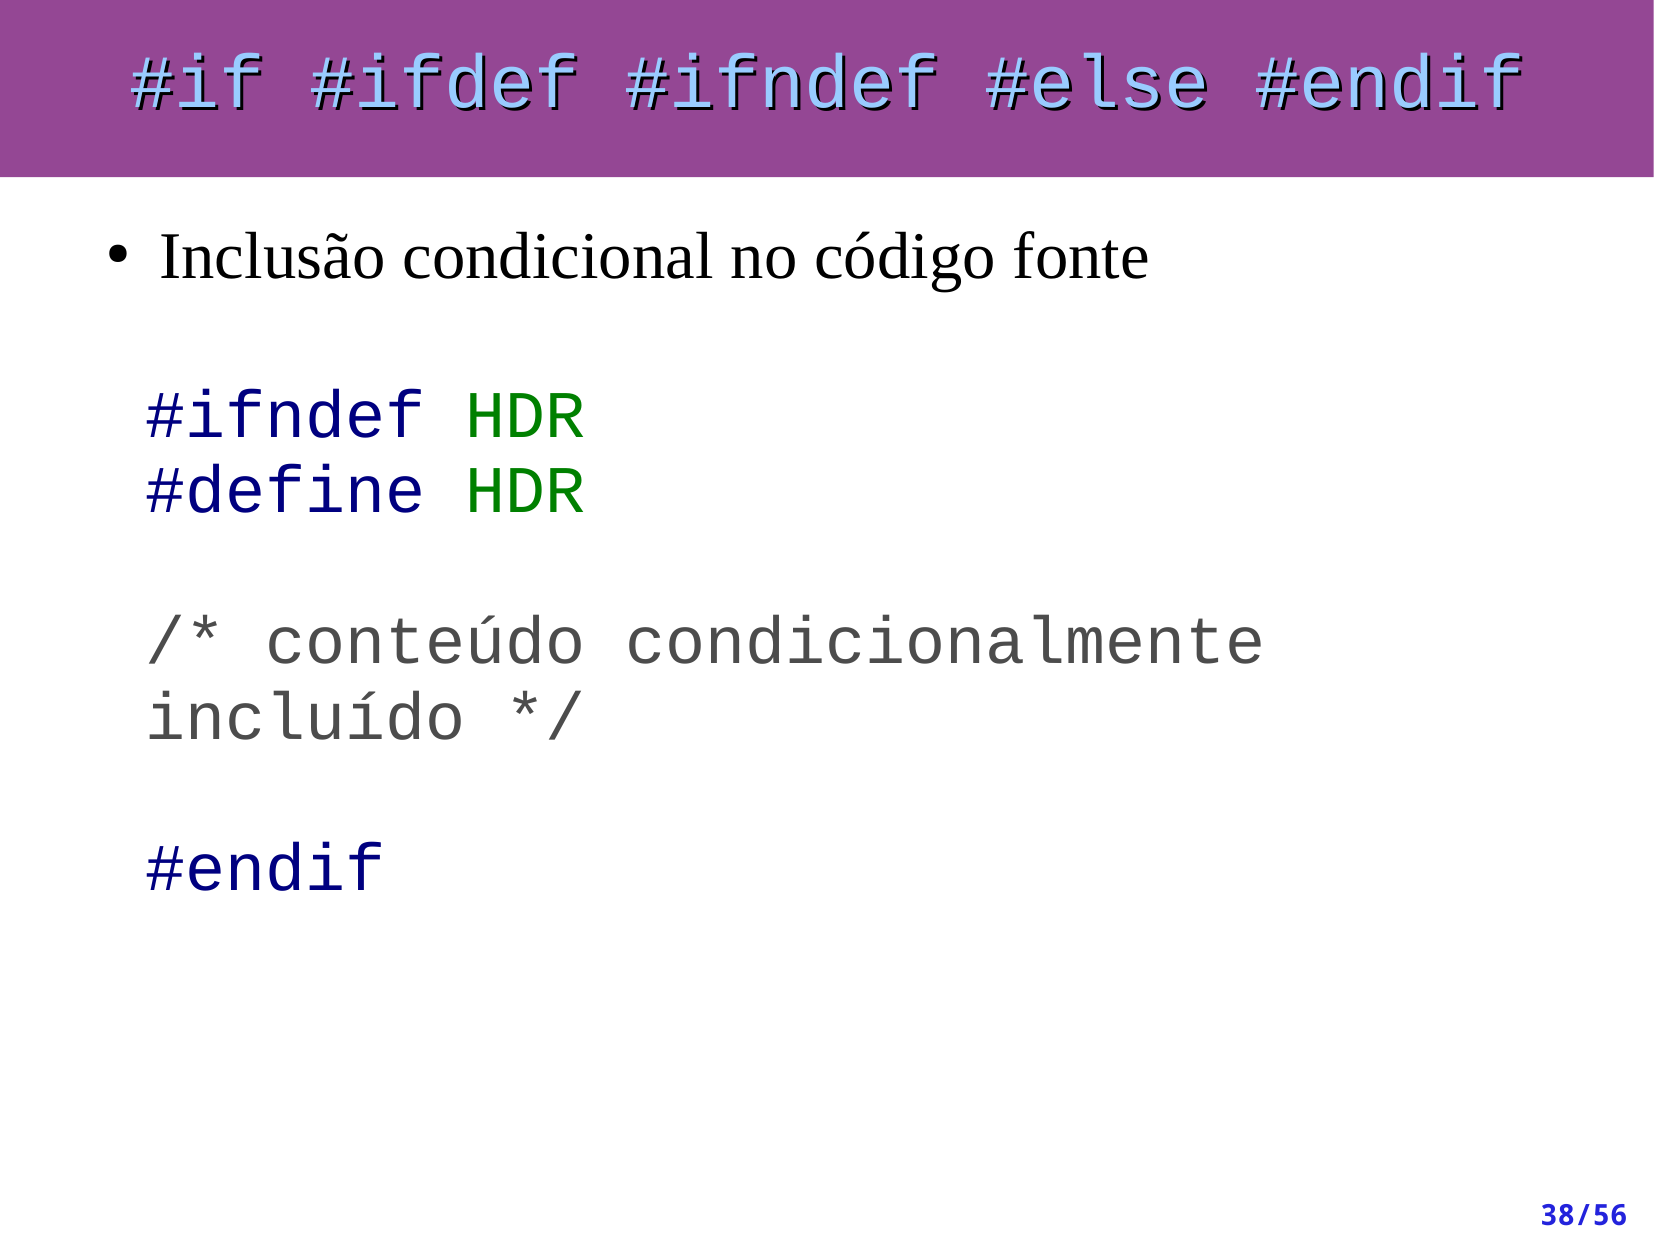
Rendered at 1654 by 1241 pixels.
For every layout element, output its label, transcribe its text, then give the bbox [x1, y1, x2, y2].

text_box #ifndef HDR #define HDR /* conteúdo condicionalmente incluído */ #endif [129, 372, 1625, 923]
title #if #ifdef #ifndef #else #endif [82, 0, 1571, 176]
list Inclusão condicional no código fonte [88, 218, 1577, 1037]
